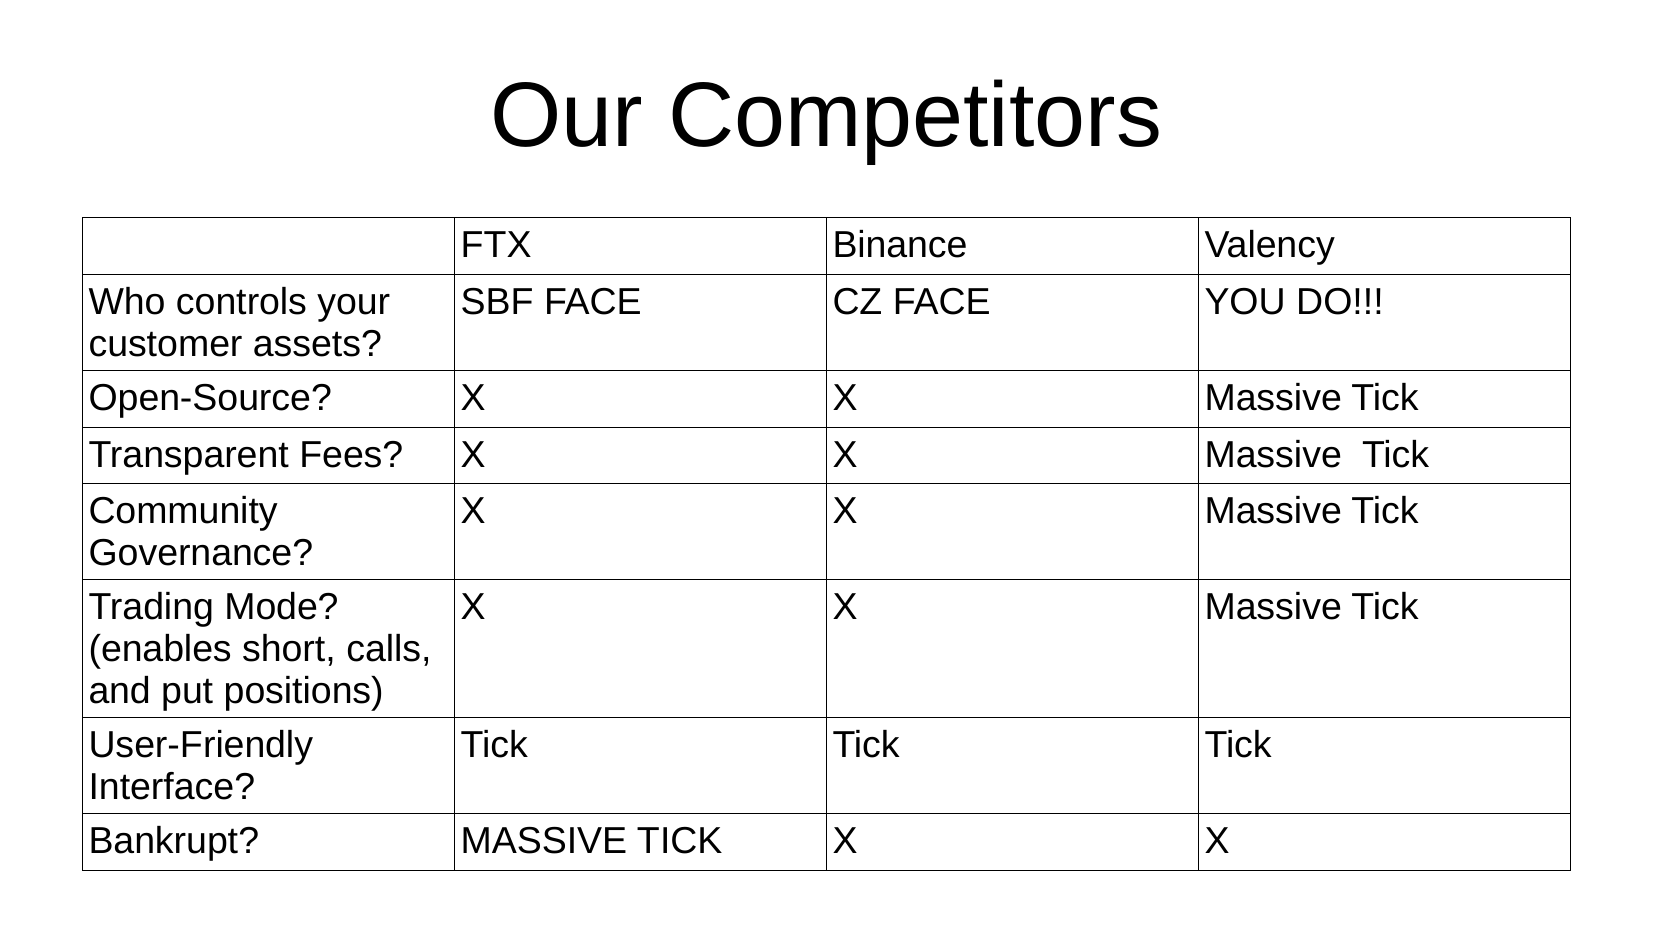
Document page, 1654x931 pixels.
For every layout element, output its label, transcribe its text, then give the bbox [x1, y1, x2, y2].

table_cell Community Governance? [83, 484, 454, 579]
table_cell X [1199, 814, 1570, 870]
table_header Valency [1199, 218, 1570, 274]
table_cell YOU DO!!! [1199, 275, 1570, 370]
table_cell X [827, 484, 1198, 579]
table_cell X [827, 371, 1198, 427]
title Our Competitors [82, 37, 1571, 193]
table_cell Who controls your customer assets? [83, 275, 454, 370]
table_cell X [827, 580, 1198, 717]
table_header [83, 218, 454, 274]
table_cell Massive Tick [1199, 428, 1570, 483]
table_cell Tick [455, 718, 826, 813]
table_cell Massive Tick [1199, 371, 1570, 427]
table_cell X [827, 814, 1198, 870]
table_cell User-Friendly Interface? [83, 718, 454, 813]
table_cell Tick [827, 718, 1198, 813]
table_cell Trading Mode? (enables short, calls, and put positions) [83, 580, 454, 717]
table_cell Massive Tick [1199, 484, 1570, 579]
table_cell MASSIVE TICK [455, 814, 826, 870]
table_cell Tick [1199, 718, 1570, 813]
table_cell X [455, 484, 826, 579]
table_cell X [455, 428, 826, 483]
table_cell X [827, 428, 1198, 483]
table_cell Transparent Fees? [83, 428, 454, 483]
table_cell X [455, 580, 826, 717]
table_cell Open-Source? [83, 371, 454, 427]
table_header FTX [455, 218, 826, 274]
table_cell SBF FACE [455, 275, 826, 370]
table_header Binance [827, 218, 1198, 274]
table_cell X [455, 371, 826, 427]
table_cell CZ FACE [827, 275, 1198, 370]
table_cell Bankrupt? [83, 814, 454, 870]
table_cell Massive Tick [1199, 580, 1570, 717]
